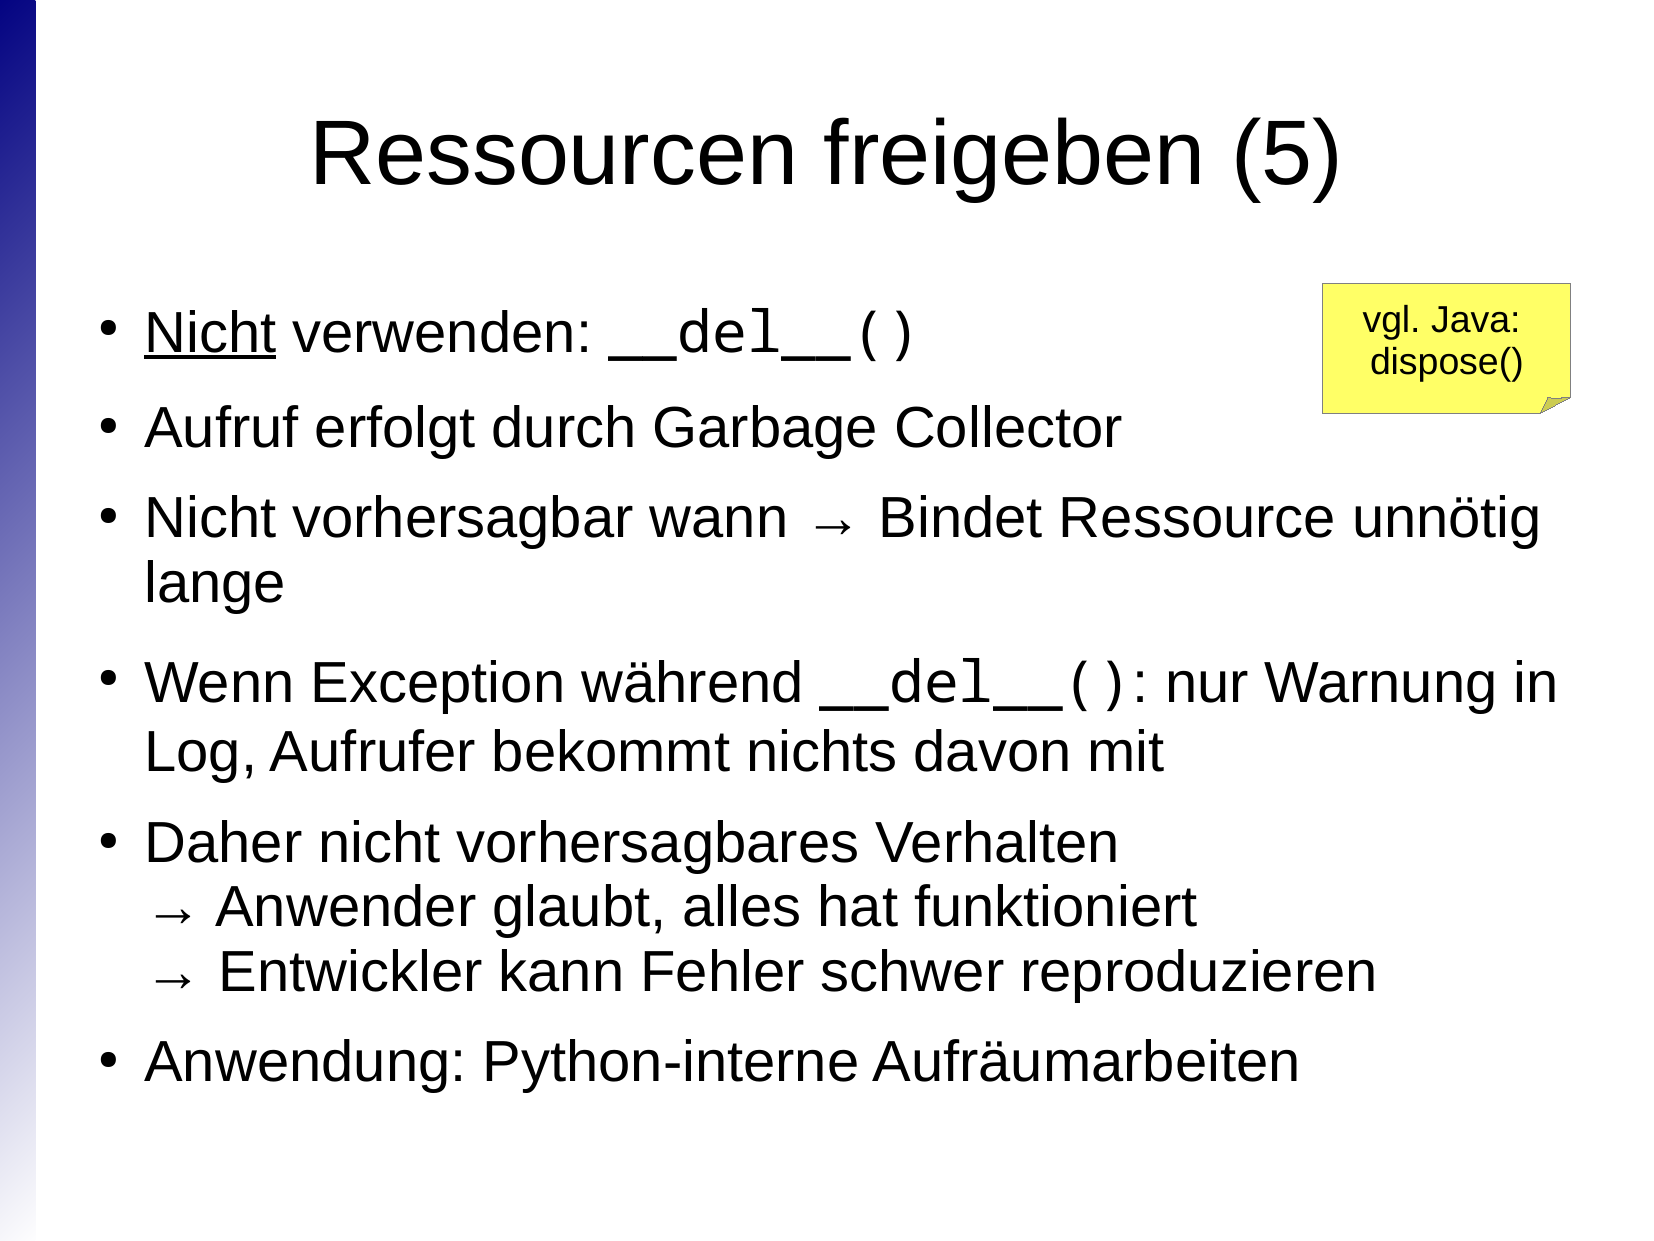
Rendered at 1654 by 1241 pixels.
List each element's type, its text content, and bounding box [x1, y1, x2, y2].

text_box vgl. Java: dispose() [1322, 283, 1571, 414]
title Ressourcen freigeben (5) [82, 49, 1571, 257]
list Nicht verwenden: __del__() Aufruf erfolgt durch Garbage Collector Nicht vorhersagbar wann → Bindet Ressource unnötig lange Wenn Exception während __del__(): nur Warnung in Log, Aufrufer bekommt nichts davon mit Daher nicht vorhersagbares Verhalten → Anwender glaubt, alles hat funktioniert → Entwickler kann Fehler schwer reproduzieren Anwendung: Python-interne Aufräumarbeiten [82, 290, 1571, 1109]
